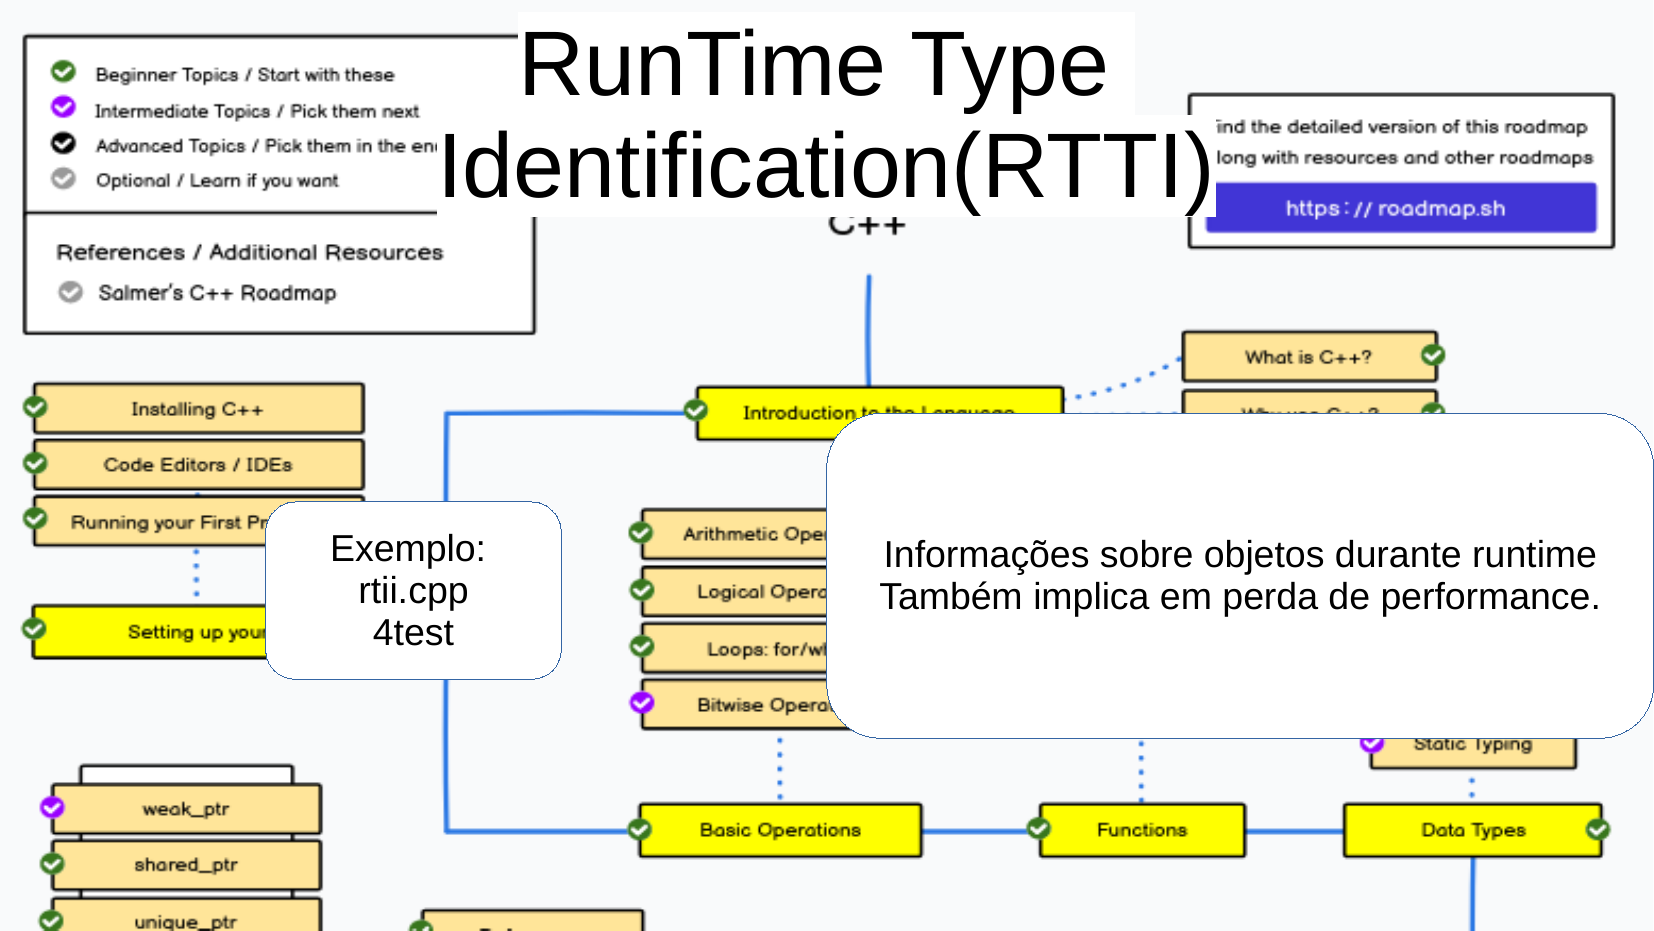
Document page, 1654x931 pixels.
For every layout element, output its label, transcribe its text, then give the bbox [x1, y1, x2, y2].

picture [0, 0, 1654, 931]
text_box Exemplo: rtii.cpp 4test [265, 501, 562, 680]
text_box Informações sobre objetos durante runtime Também implica em perda de performance. [826, 413, 1654, 739]
title RunTime Type Identification(RTTI) [82, 12, 1571, 218]
